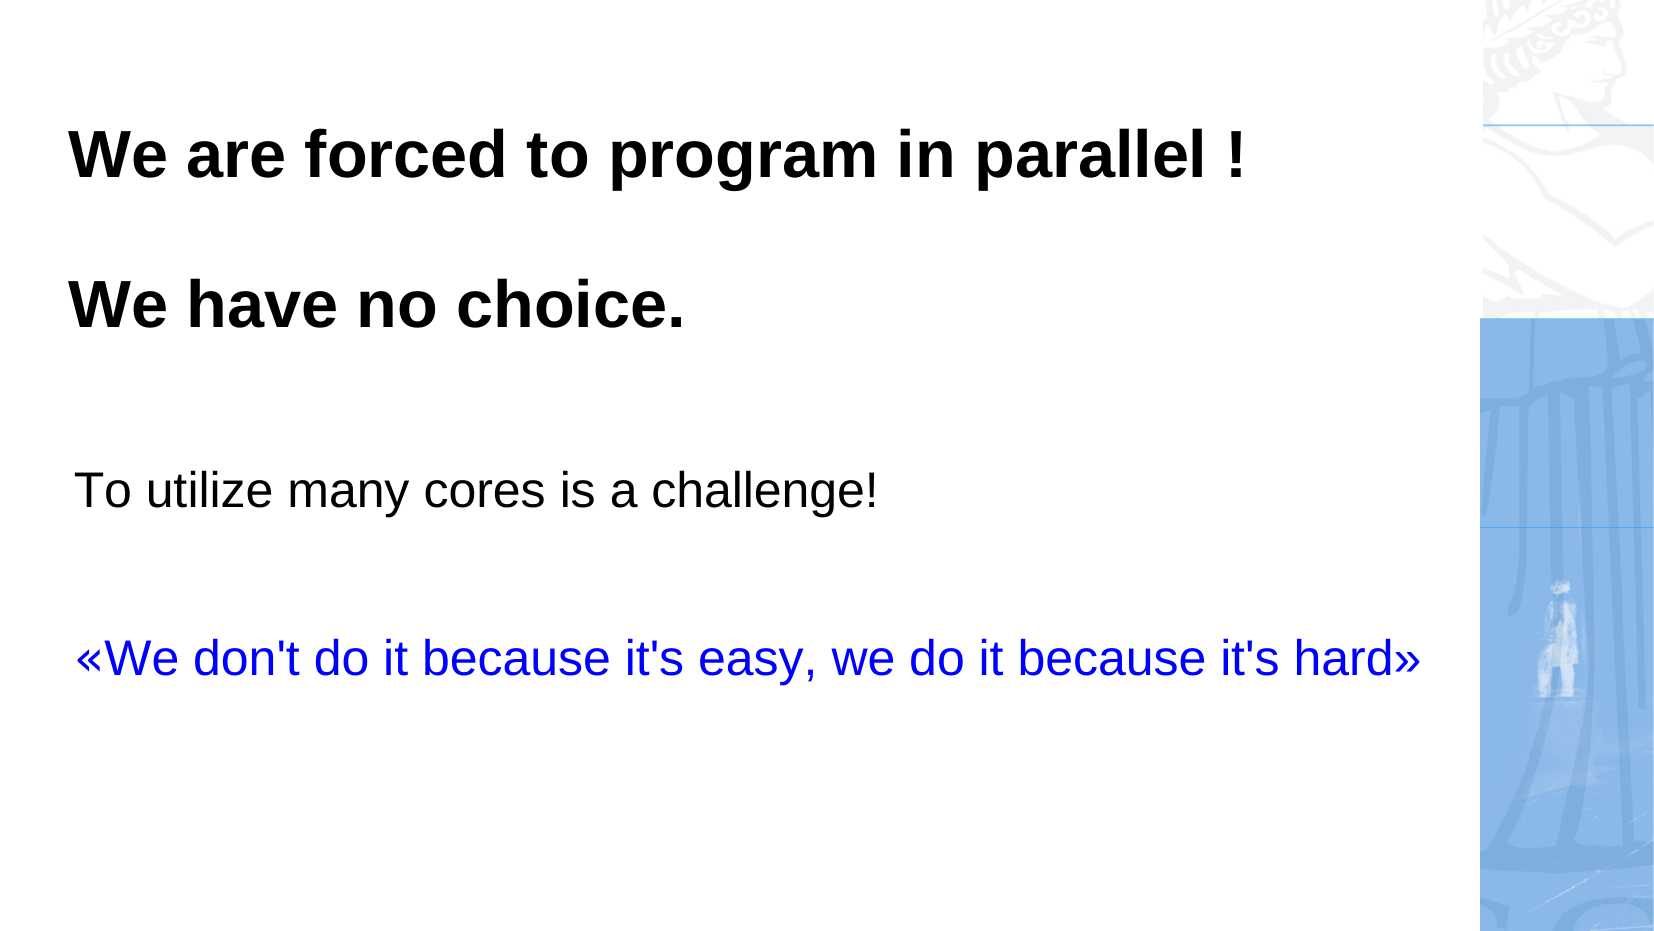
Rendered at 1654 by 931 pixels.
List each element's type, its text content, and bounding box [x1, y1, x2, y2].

text_box We are forced to program in parallel ! We have no choice. [51, 151, 1444, 307]
picture [0, 0, 1654, 931]
text_box To utilize many cores is a challenge! «We don't do it because it's easy, we do it because it's hard» [57, 342, 1456, 843]
